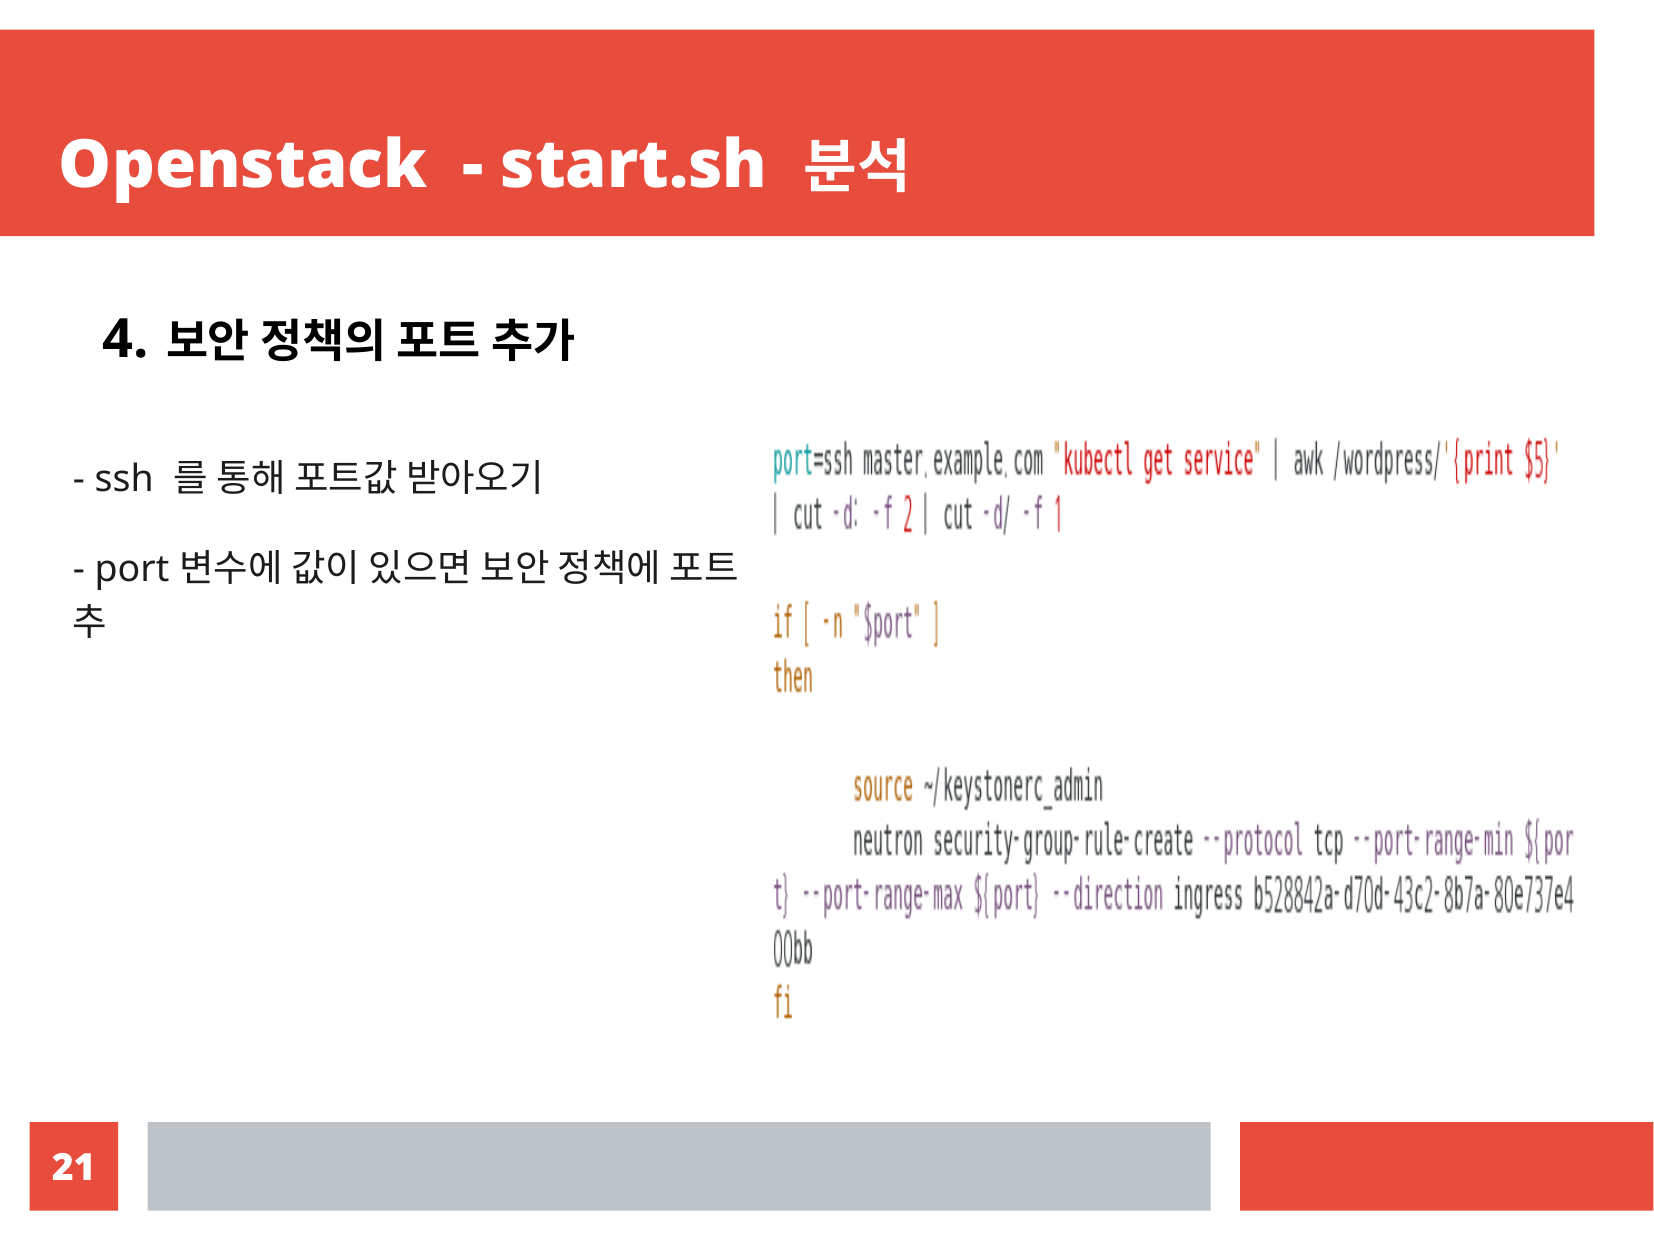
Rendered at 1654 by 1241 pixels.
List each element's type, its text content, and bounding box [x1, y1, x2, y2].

picture [772, 421, 1574, 1031]
title Openstack - start.sh 분석 [59, 59, 1595, 207]
text_box - ssh 를 통해 포트값 받아오기 - port변수에 값이 있으면 보안 정책에 포트 추 [72, 447, 740, 998]
text_box 4. 보안 정책의 포트 추가 [52, 292, 1540, 370]
